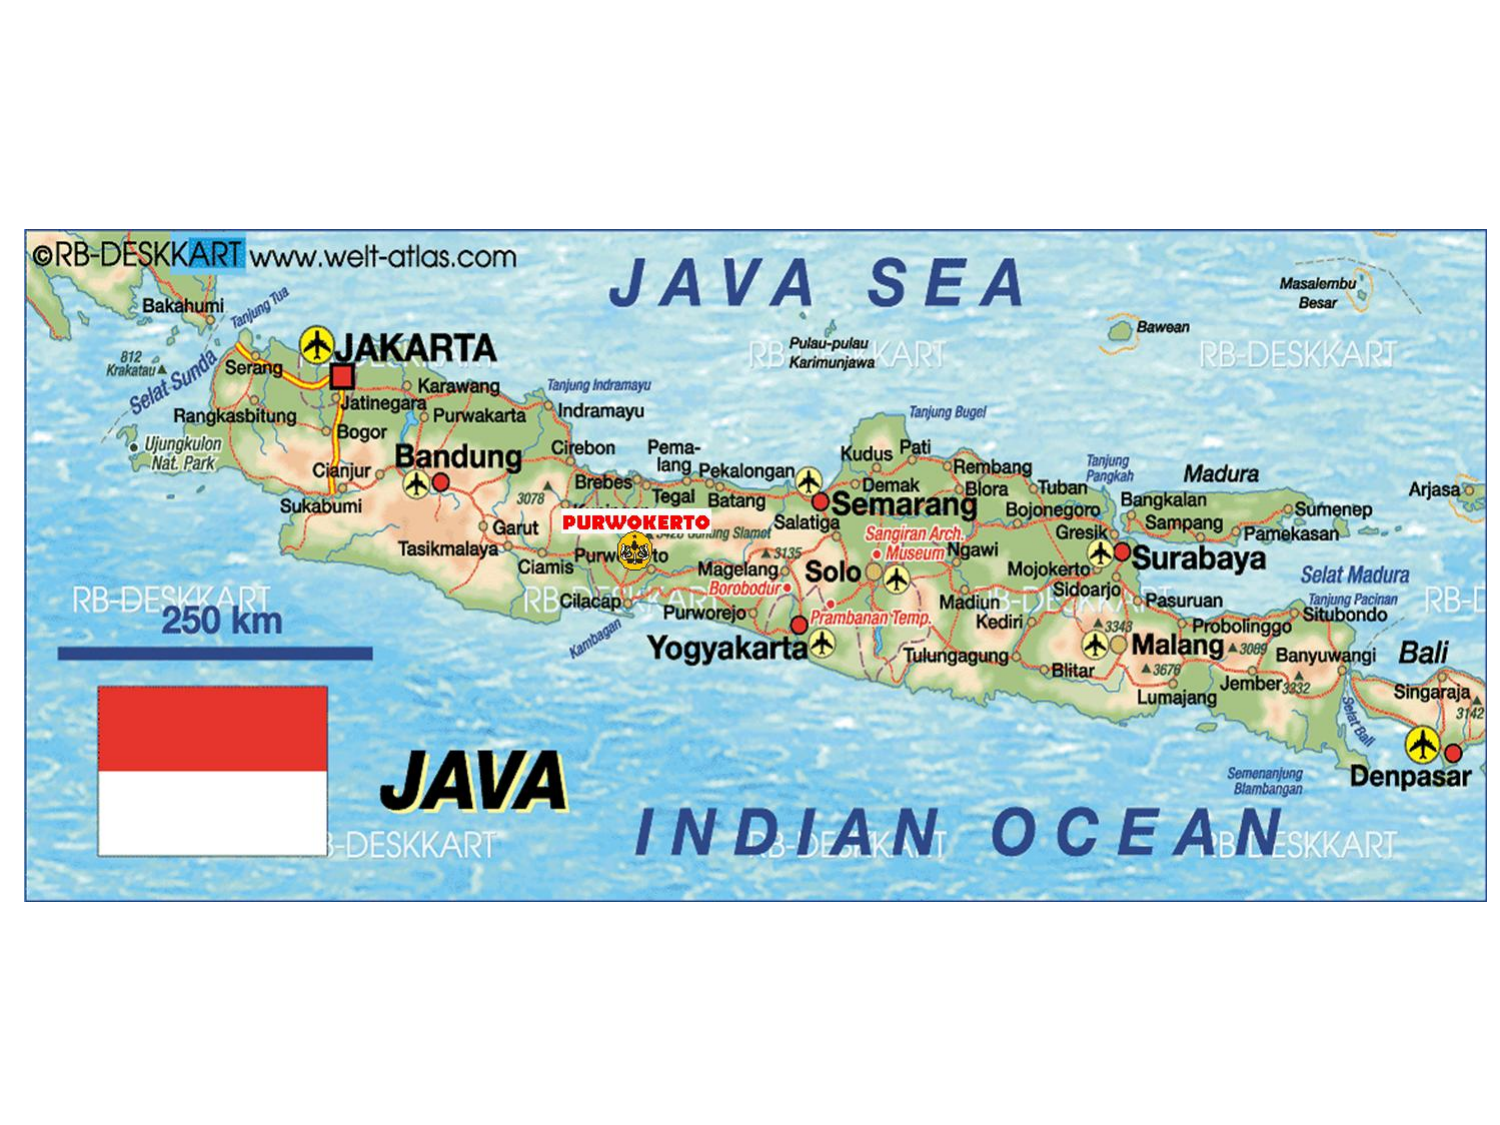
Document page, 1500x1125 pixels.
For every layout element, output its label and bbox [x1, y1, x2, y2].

picture [24, 229, 1487, 902]
